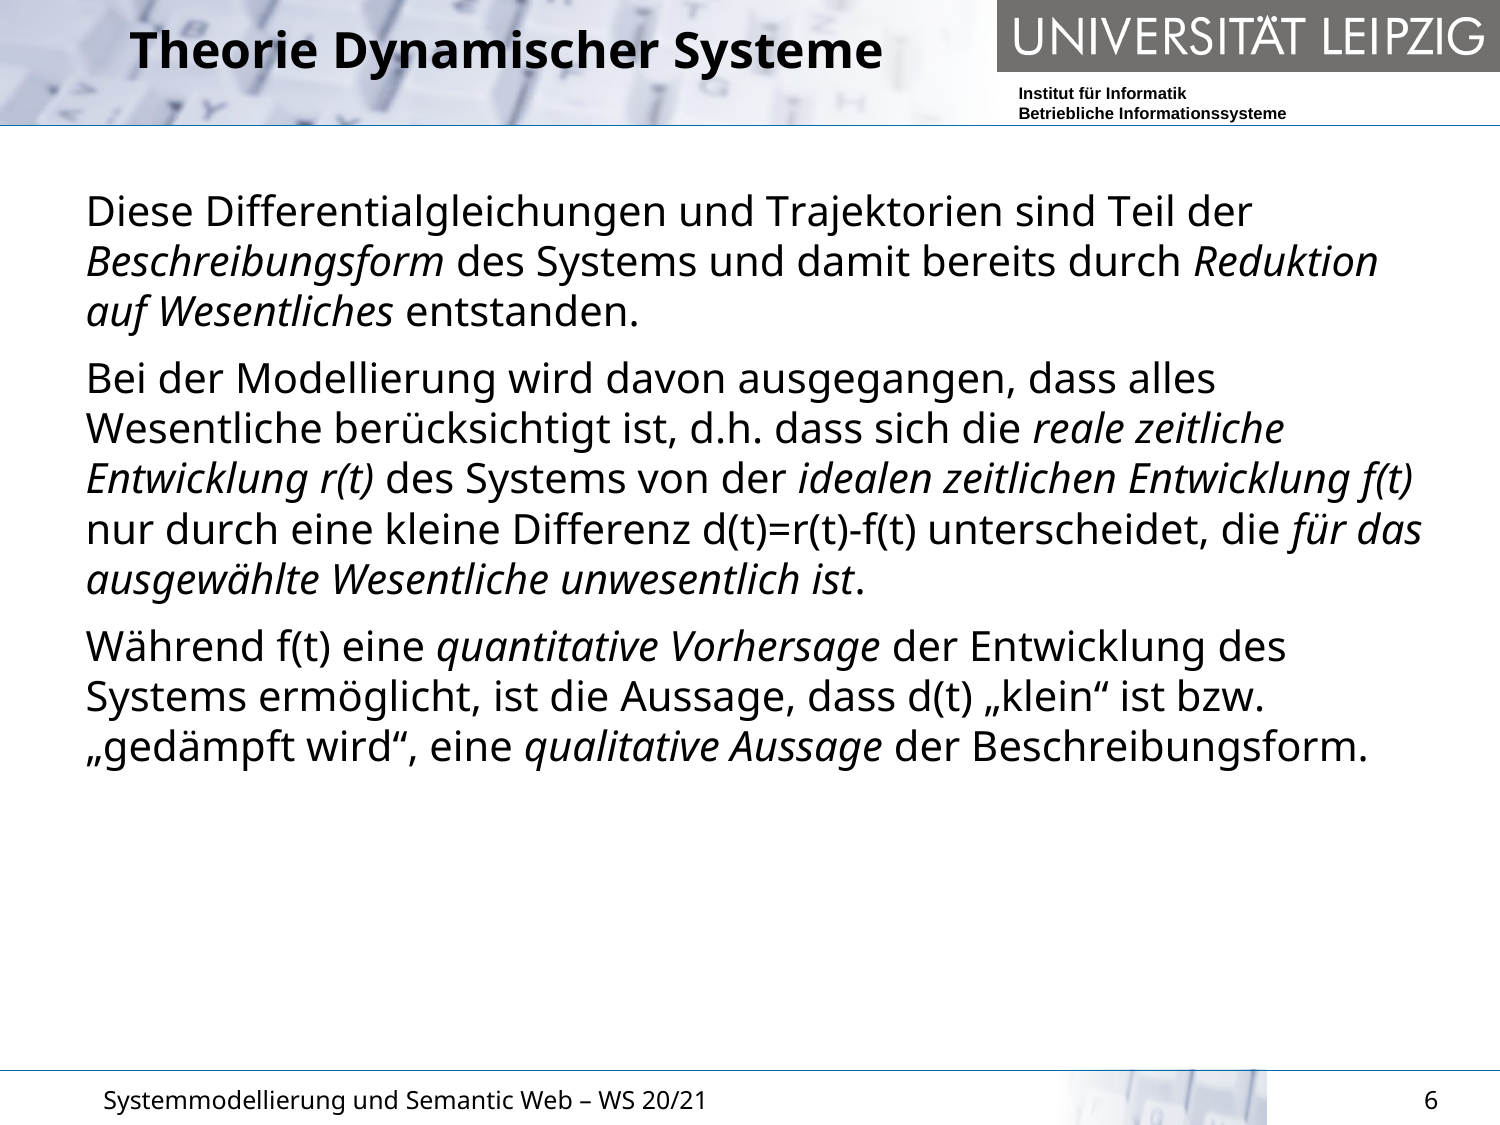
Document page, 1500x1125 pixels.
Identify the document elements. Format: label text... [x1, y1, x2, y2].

text_box Theorie Dynamischer Systeme [114, 11, 900, 87]
picture [1057, 1071, 1267, 1125]
text_box Diese Differentialgleichungen und Trajektorien sind Teil der Beschreibungsform des Systems und damit bereits durch Reduktion auf Wesentliches entstanden. Bei der Modellierung wird davon ausgegangen, dass alles Wesentliche berücksichtigt ist, d.h. dass sich die reale zeitliche Entwicklung r(t) des Systems von der idealen zeitlichen Entwicklung f(t) nur durch eine kleine Differenz d(t)=r(t)-f(t) unterscheidet, die für das ausgewählte Wesentliche unwesentlich ist. Während f(t) eine quantitative Vorhersage der Entwicklung des Systems ermöglicht, ist die Aussage, dass d(t) „klein“ ist bzw. „gedämpft wird“, eine qualitative Aussage der Beschreibungsform. [70, 177, 1465, 878]
picture [0, 0, 1500, 125]
